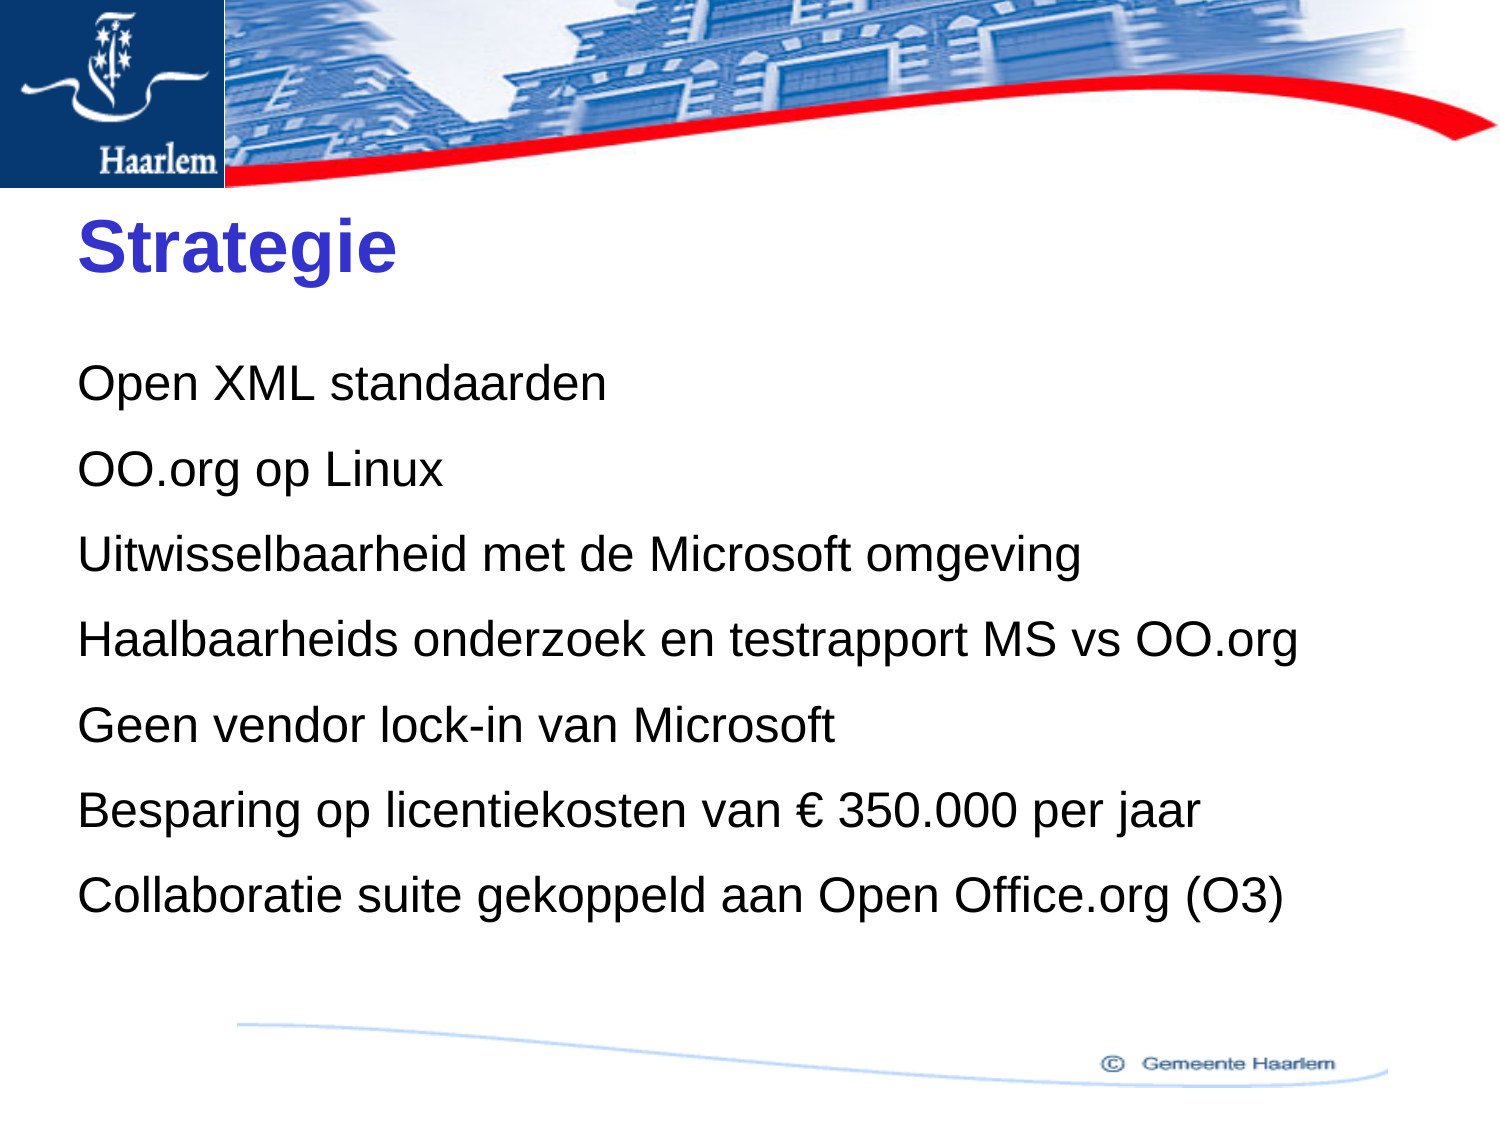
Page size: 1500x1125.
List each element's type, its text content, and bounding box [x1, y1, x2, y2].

picture [225, 0, 1500, 188]
text_box Strategie [62, 200, 550, 297]
text_box Open XML standaarden OO.org op Linux Uitwisselbaarheid met de Microsoft omgeving Haalbaarheids onderzoek en testrapport MS vs OO.org Geen vendor lock-in van Microsoft Besparing op licentiekosten van € 350.000 per jaar Collaboratie suite gekoppeld aan Open Office.org (O3) [62, 350, 1413, 1102]
picture [0, 0, 224, 188]
